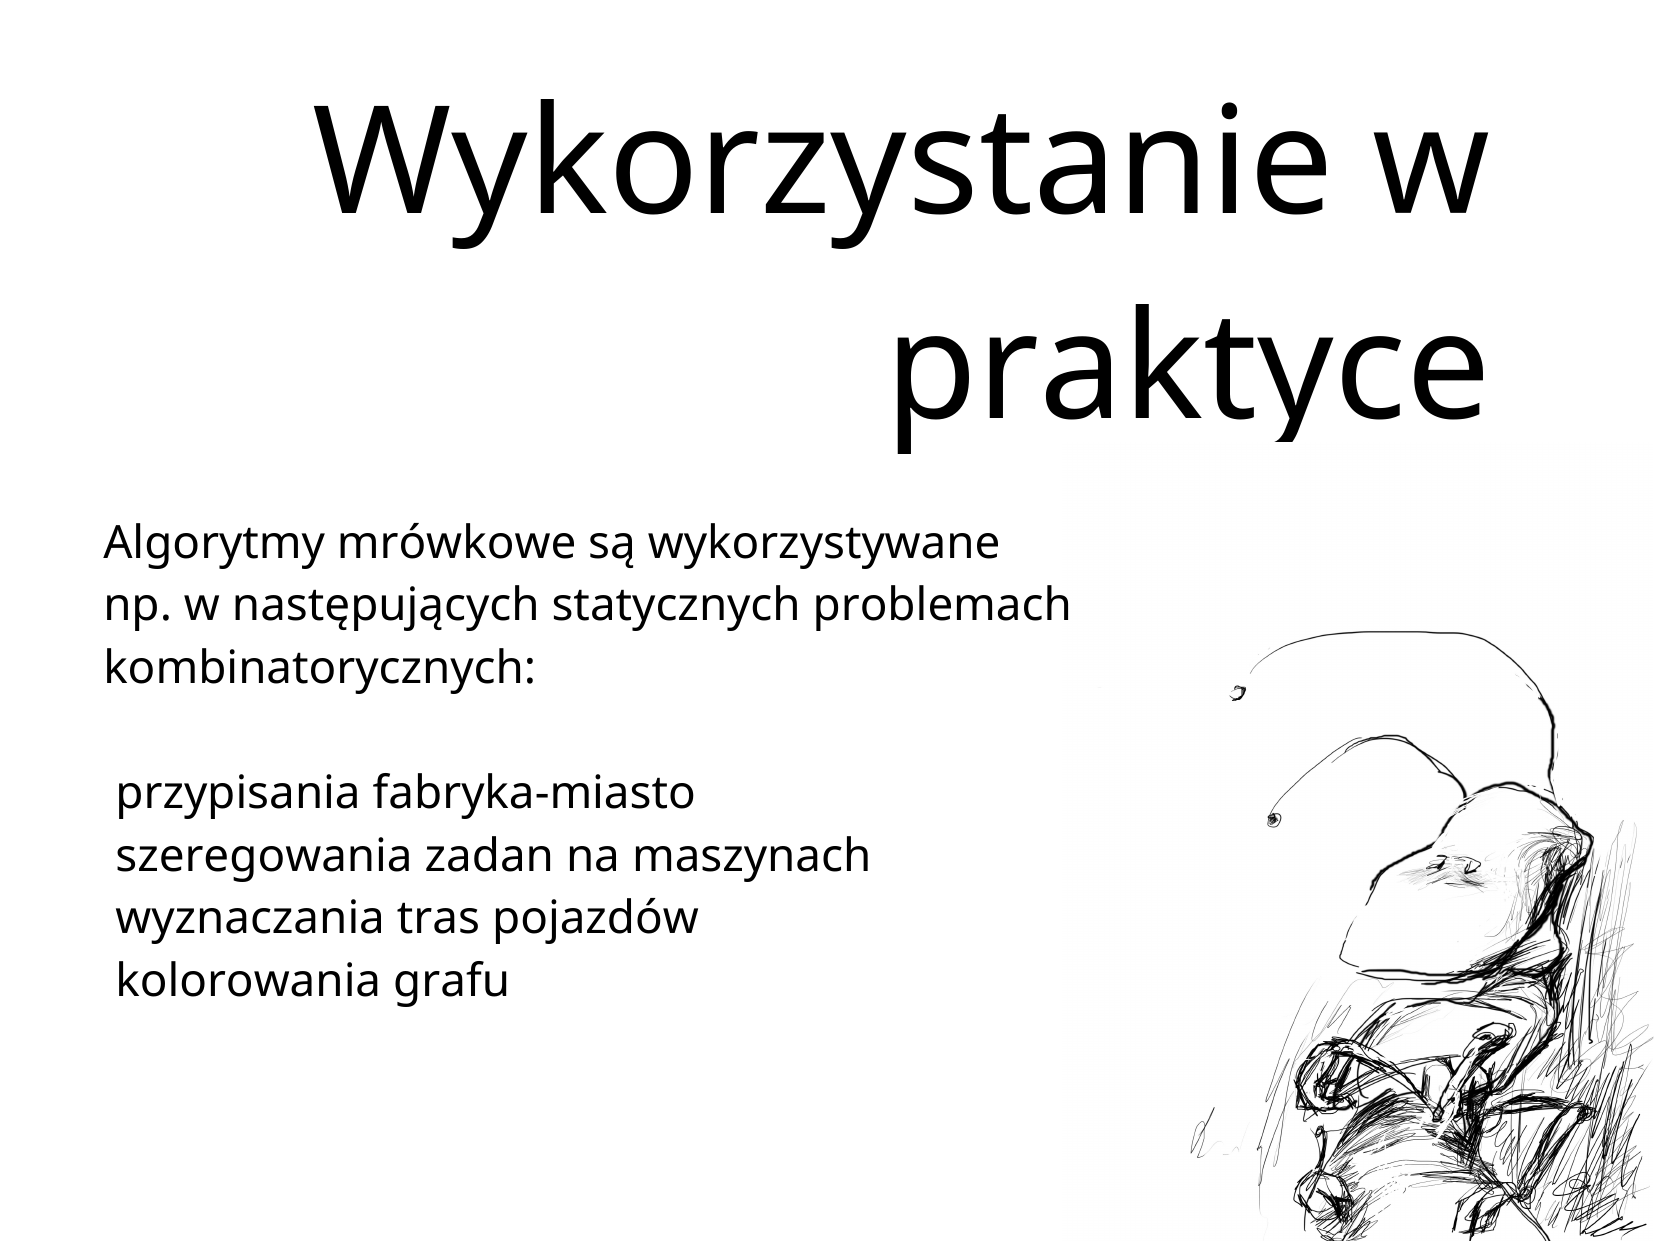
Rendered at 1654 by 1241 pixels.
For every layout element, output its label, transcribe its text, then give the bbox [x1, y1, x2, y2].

picture [1062, 442, 1654, 1241]
text_box Wykorzystanie w praktyce [118, 46, 1506, 246]
text_box Algorytmy mrówkowe są wykorzystywane np. w następujących statycznych problemach kombinatorycznych: przypisania fabryka-miasto szeregowania zadan na maszynach wyznaczania tras pojazdów kolorowania grafu [88, 501, 1093, 1052]
text_box [88, 413, 1182, 1186]
